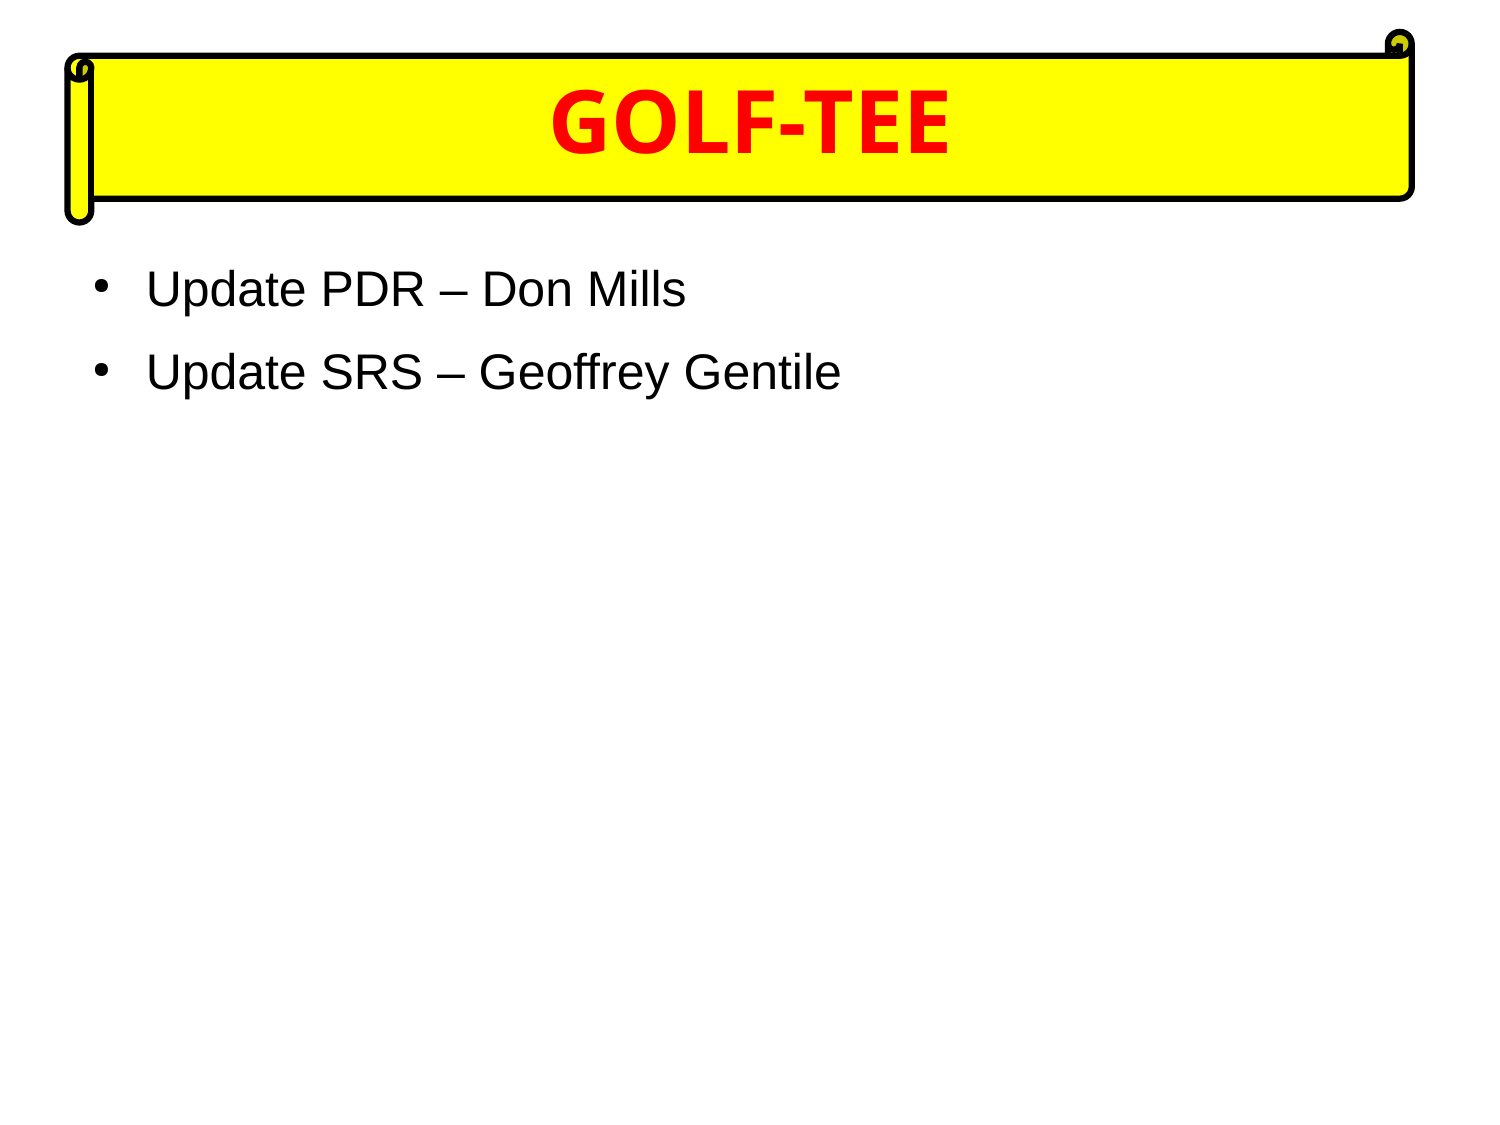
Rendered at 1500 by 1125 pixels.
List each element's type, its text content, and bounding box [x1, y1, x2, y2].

text_box [72, 31, 1412, 58]
list Update PDR – Don Mills Update SRS – Geoffrey Gentile [75, 263, 1425, 916]
text_box [67, 179, 1412, 223]
text_box GOLF-TEE [0, 58, 1500, 179]
